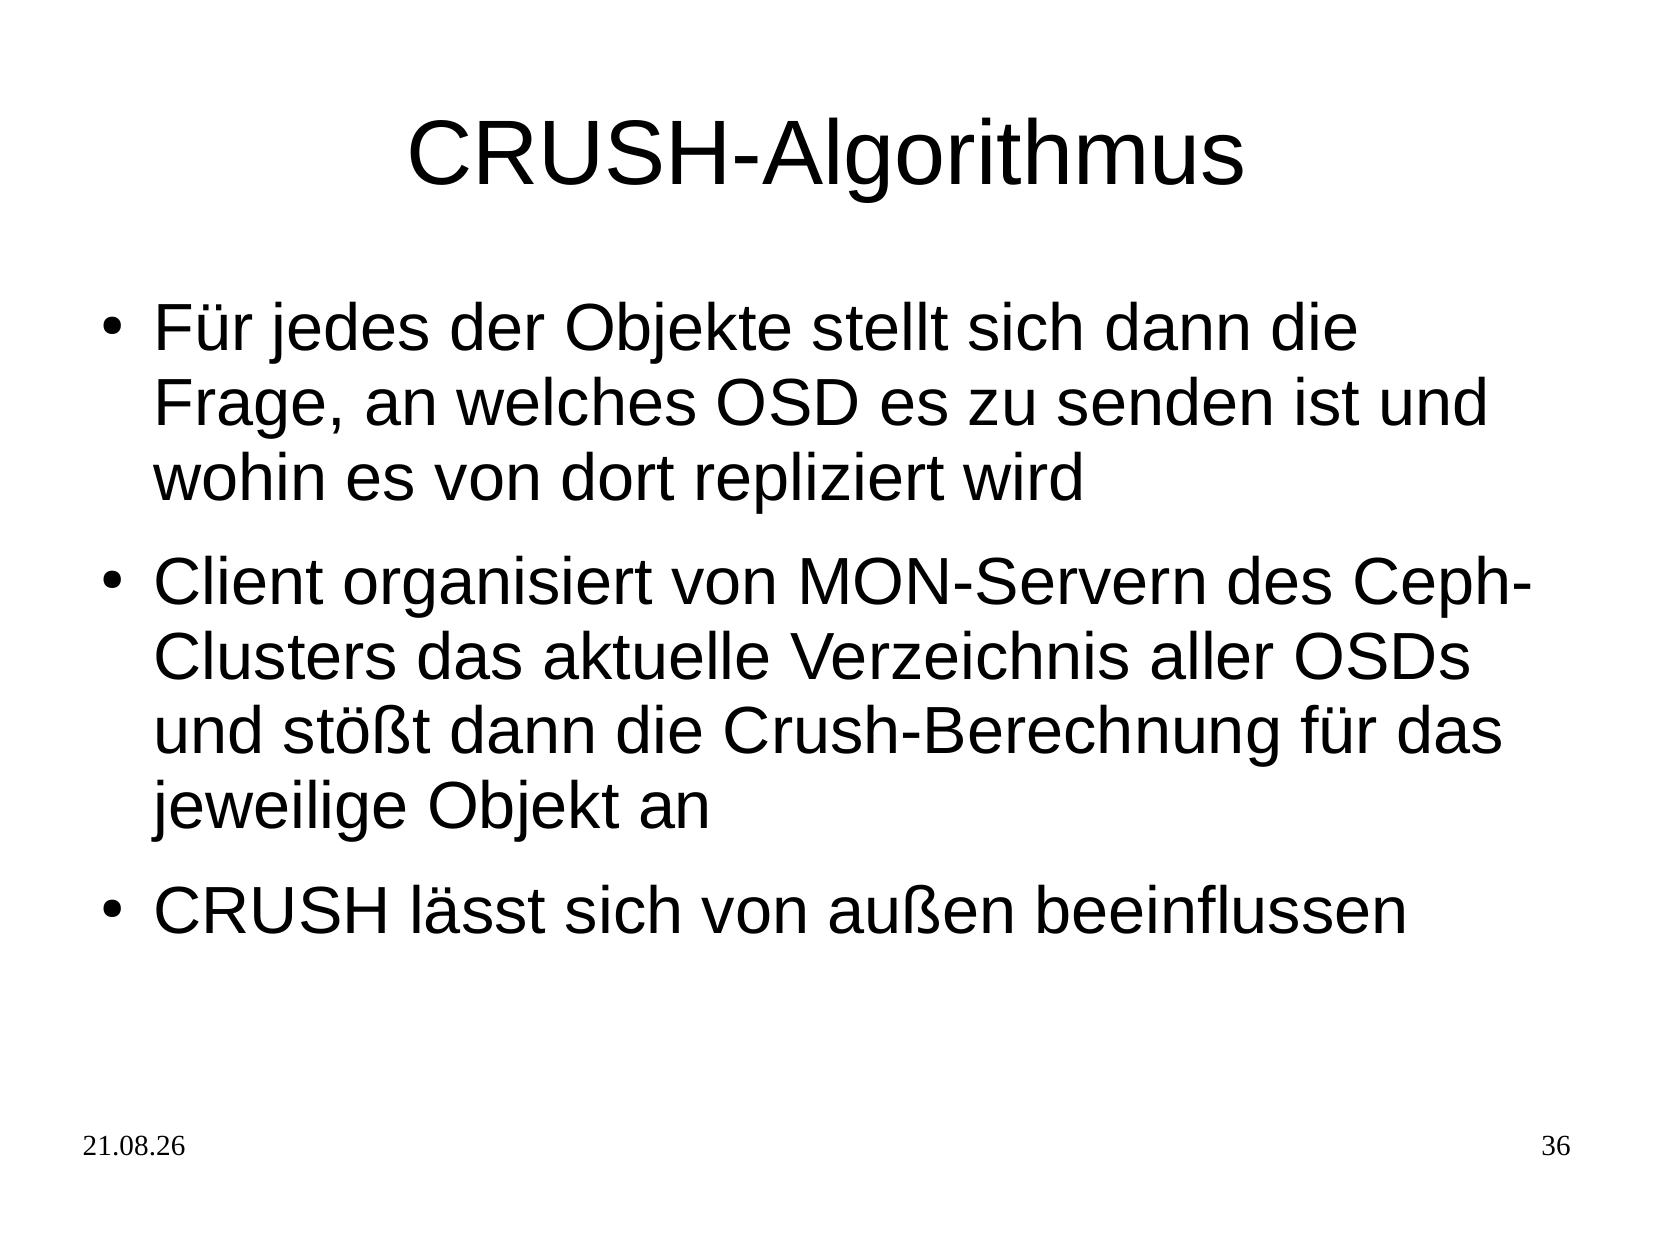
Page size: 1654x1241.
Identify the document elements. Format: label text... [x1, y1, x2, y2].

title CRUSH-Algorithmus [82, 49, 1571, 257]
list Für jedes der Objekte stellt sich dann die Frage, an welches OSD es zu senden ist und wohin es von dort repliziert wird Client organisiert von MON-Servern des Ceph-Clusters das aktuelle Verzeichnis aller OSDs und stößt dann die Crush-Berechnung für das jeweilige Objekt an CRUSH lässt sich von außen beeinflussen [82, 290, 1571, 1010]
